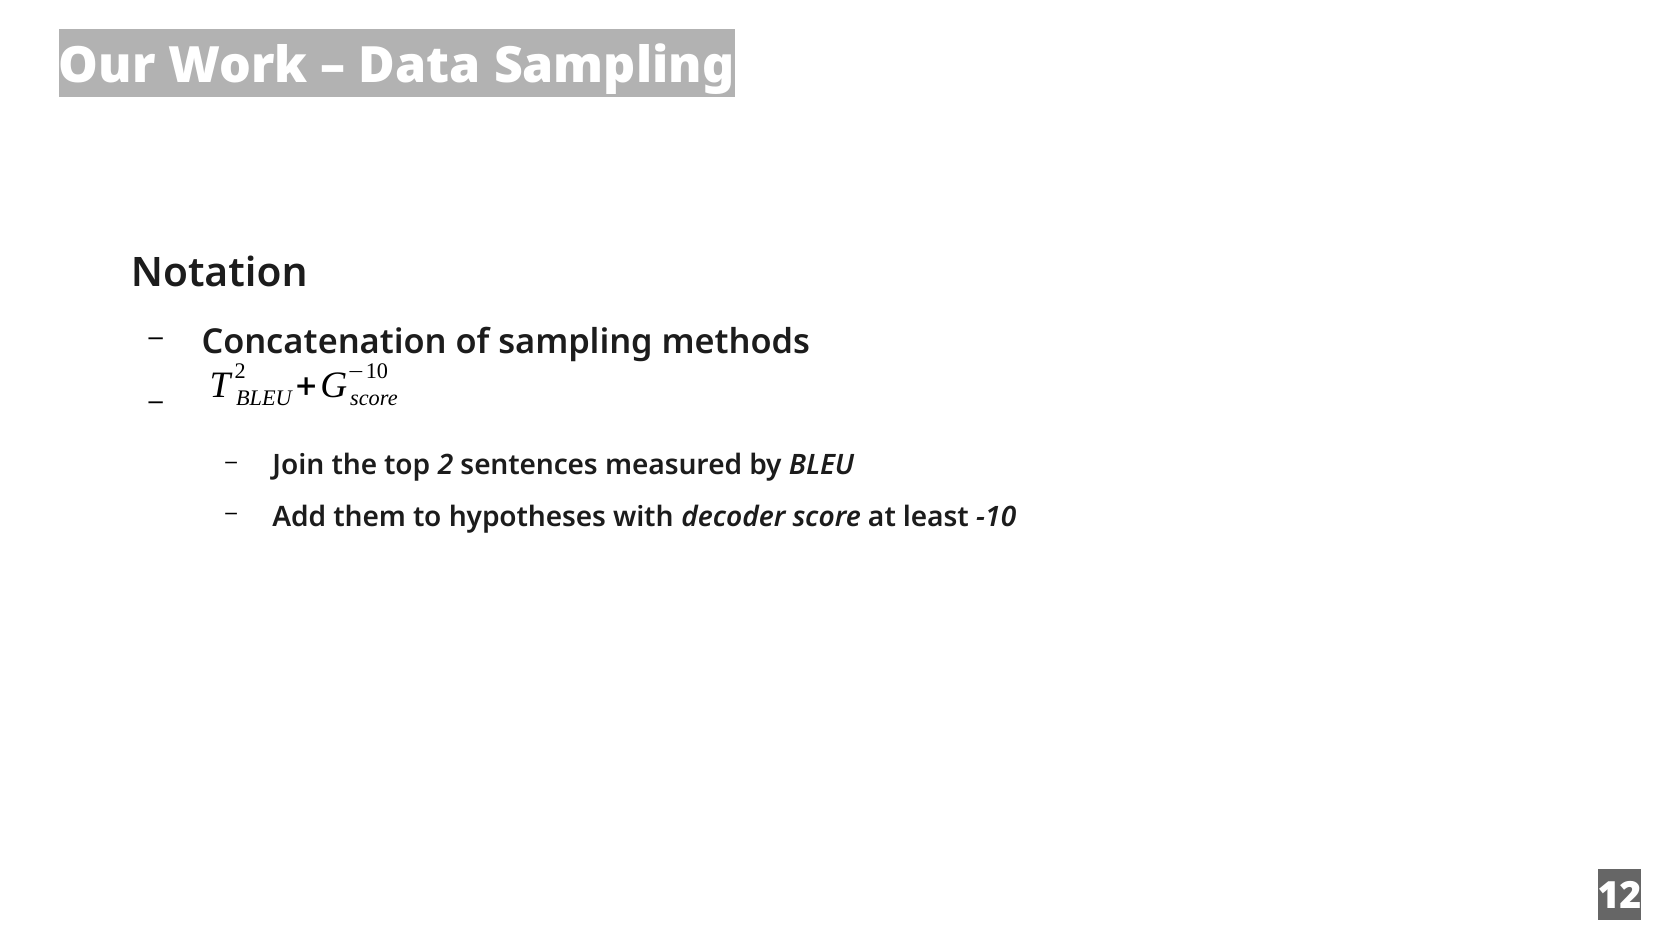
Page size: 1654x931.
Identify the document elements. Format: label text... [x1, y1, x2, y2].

title Our Work – Data Sampling [59, 0, 1595, 98]
list Notation Concatenation of sampling methods Join the top 2 sentences measured by BLEU Add them to hypotheses with decoder score at least -10 [60, 243, 1566, 820]
chart [203, 358, 404, 411]
